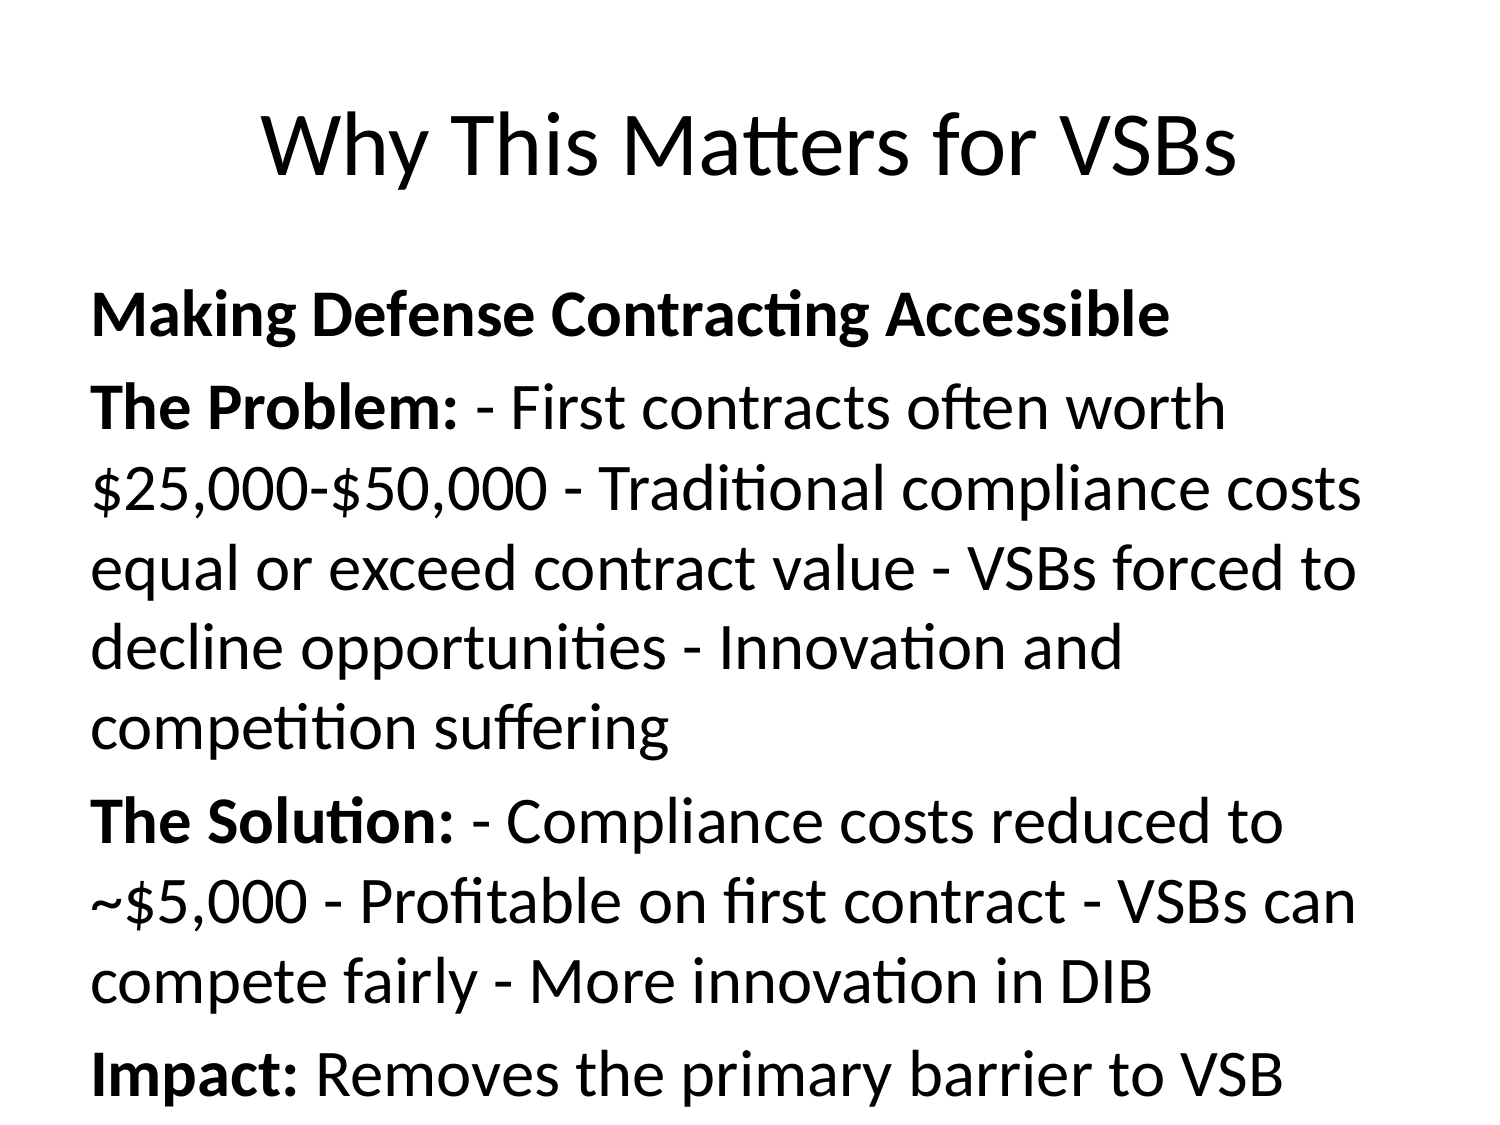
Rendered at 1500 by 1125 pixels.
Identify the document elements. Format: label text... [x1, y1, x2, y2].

list Making Defense Contracting Accessible The Problem: - First contracts often worth $25,000-$50,000 - Traditional compliance costs equal or exceed contract value - VSBs forced to decline opportunities - Innovation and competition suffering The Solution: - Compliance costs reduced to ~$5,000 - Profitable on first contract - VSBs can compete fairly - More innovation in DIB Impact: Removes the primary barrier to VSB participation in defense contracting [75, 262, 1425, 1005]
title Why This Matters for VSBs [75, 45, 1425, 233]
